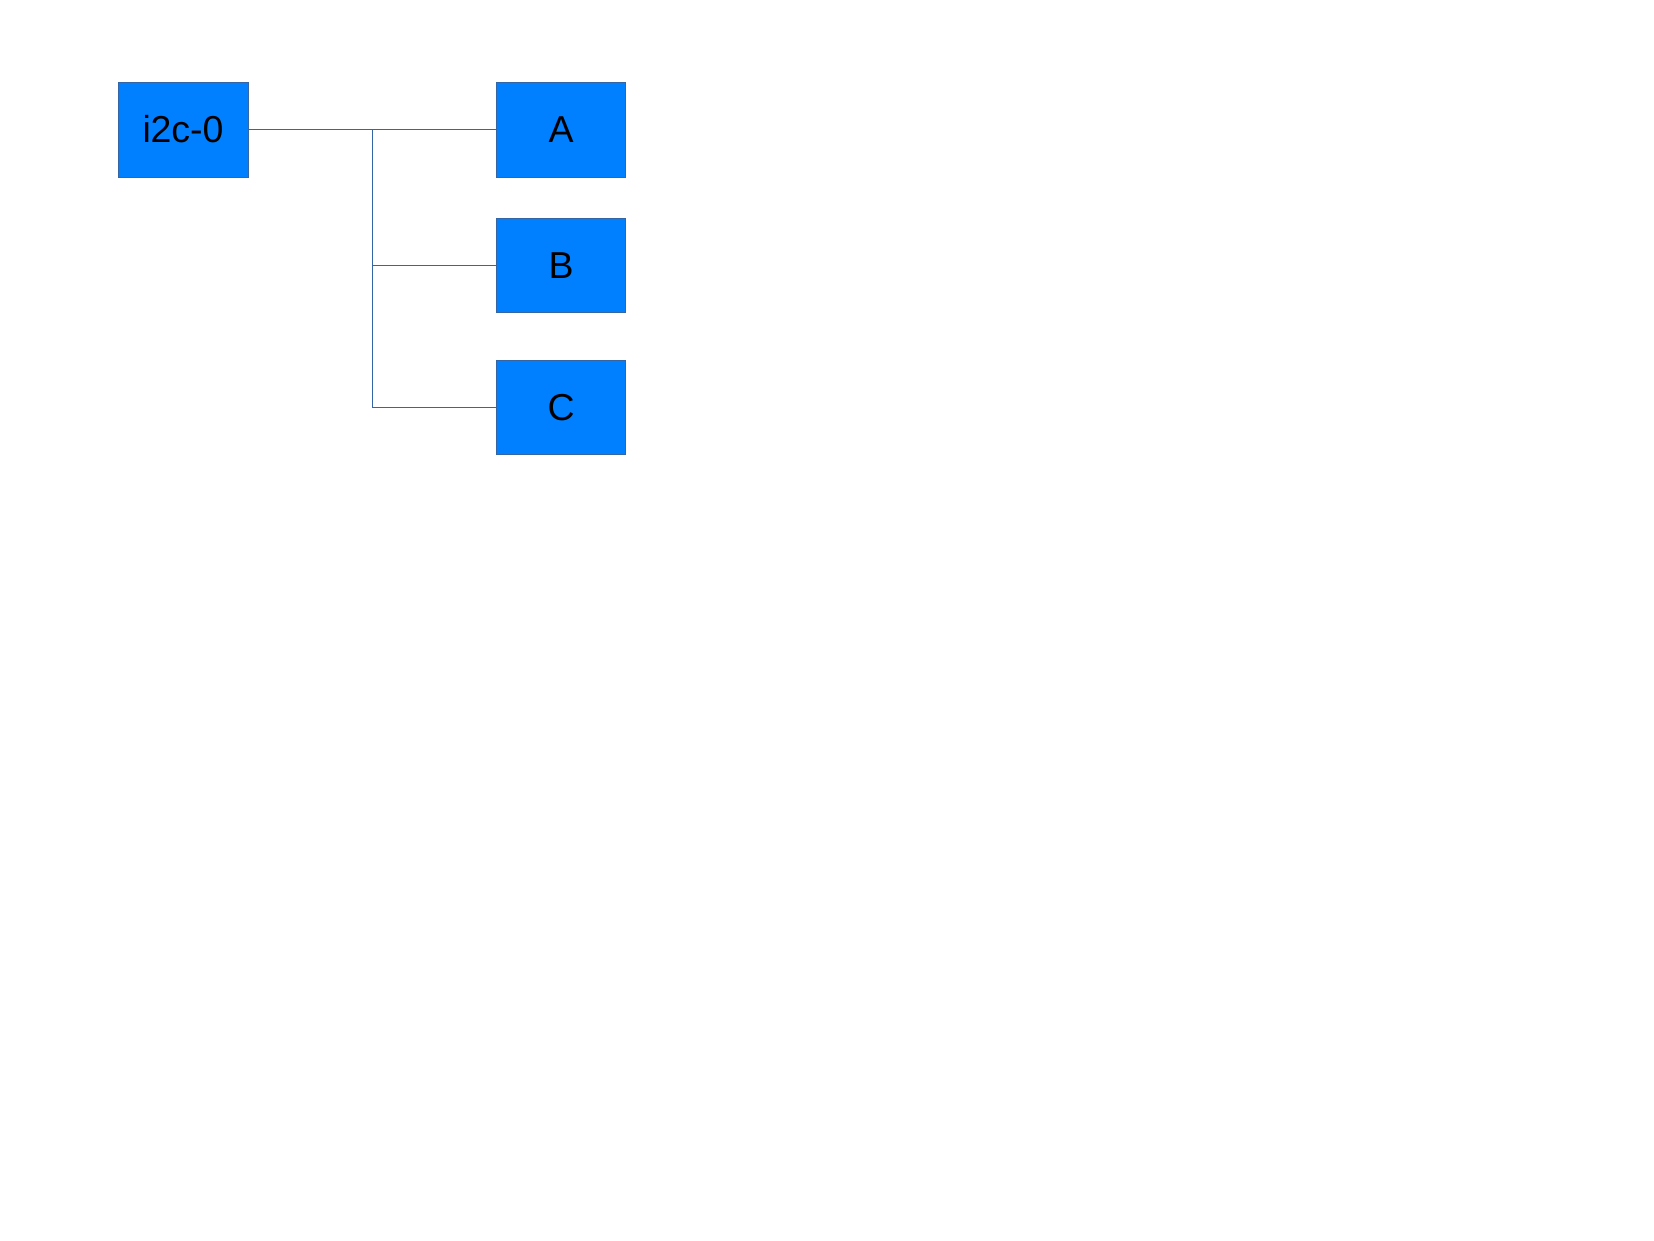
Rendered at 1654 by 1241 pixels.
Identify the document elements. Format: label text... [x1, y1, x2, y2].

text_box C [496, 360, 626, 455]
text_box B [496, 218, 626, 313]
text_box A [496, 82, 626, 178]
text_box i2c-0 [118, 82, 249, 178]
